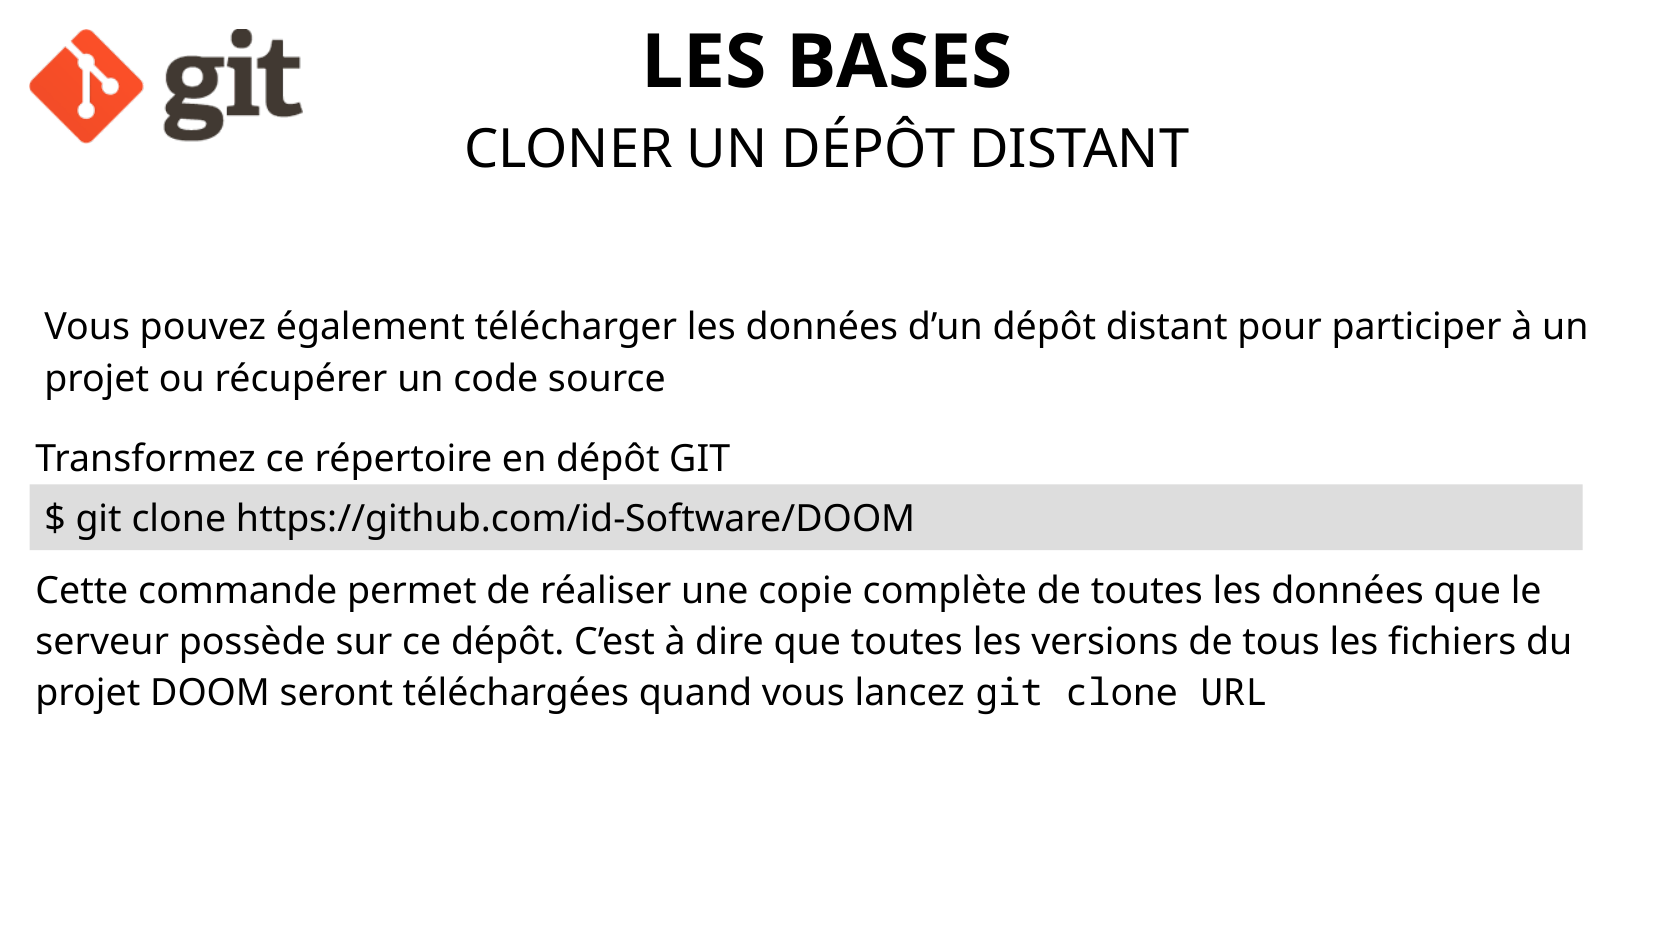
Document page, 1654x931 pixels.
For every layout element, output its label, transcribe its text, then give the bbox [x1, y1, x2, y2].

text_box Les bases CLONER un dépôt DISTANT [471, 22, 1183, 168]
text_box Vous pouvez également télécharger les données d’un dépôt distant pour participer à un projet ou récupérer un code source [29, 292, 1625, 392]
text_box Cette commande permet de réaliser une copie complète de toutes les données que le serveur possède sur ce dépôt. C’est à dire que toutes les versions de tous les fichiers du projet DOOM seront téléchargées quand vous lancez git clone URL [29, 570, 1593, 709]
text_box $ git clone https://github.com/id-Software/DOOM [29, 484, 1583, 542]
picture [29, 29, 303, 144]
text_box Transformez ce répertoire en dépôt GIT [29, 420, 1593, 495]
